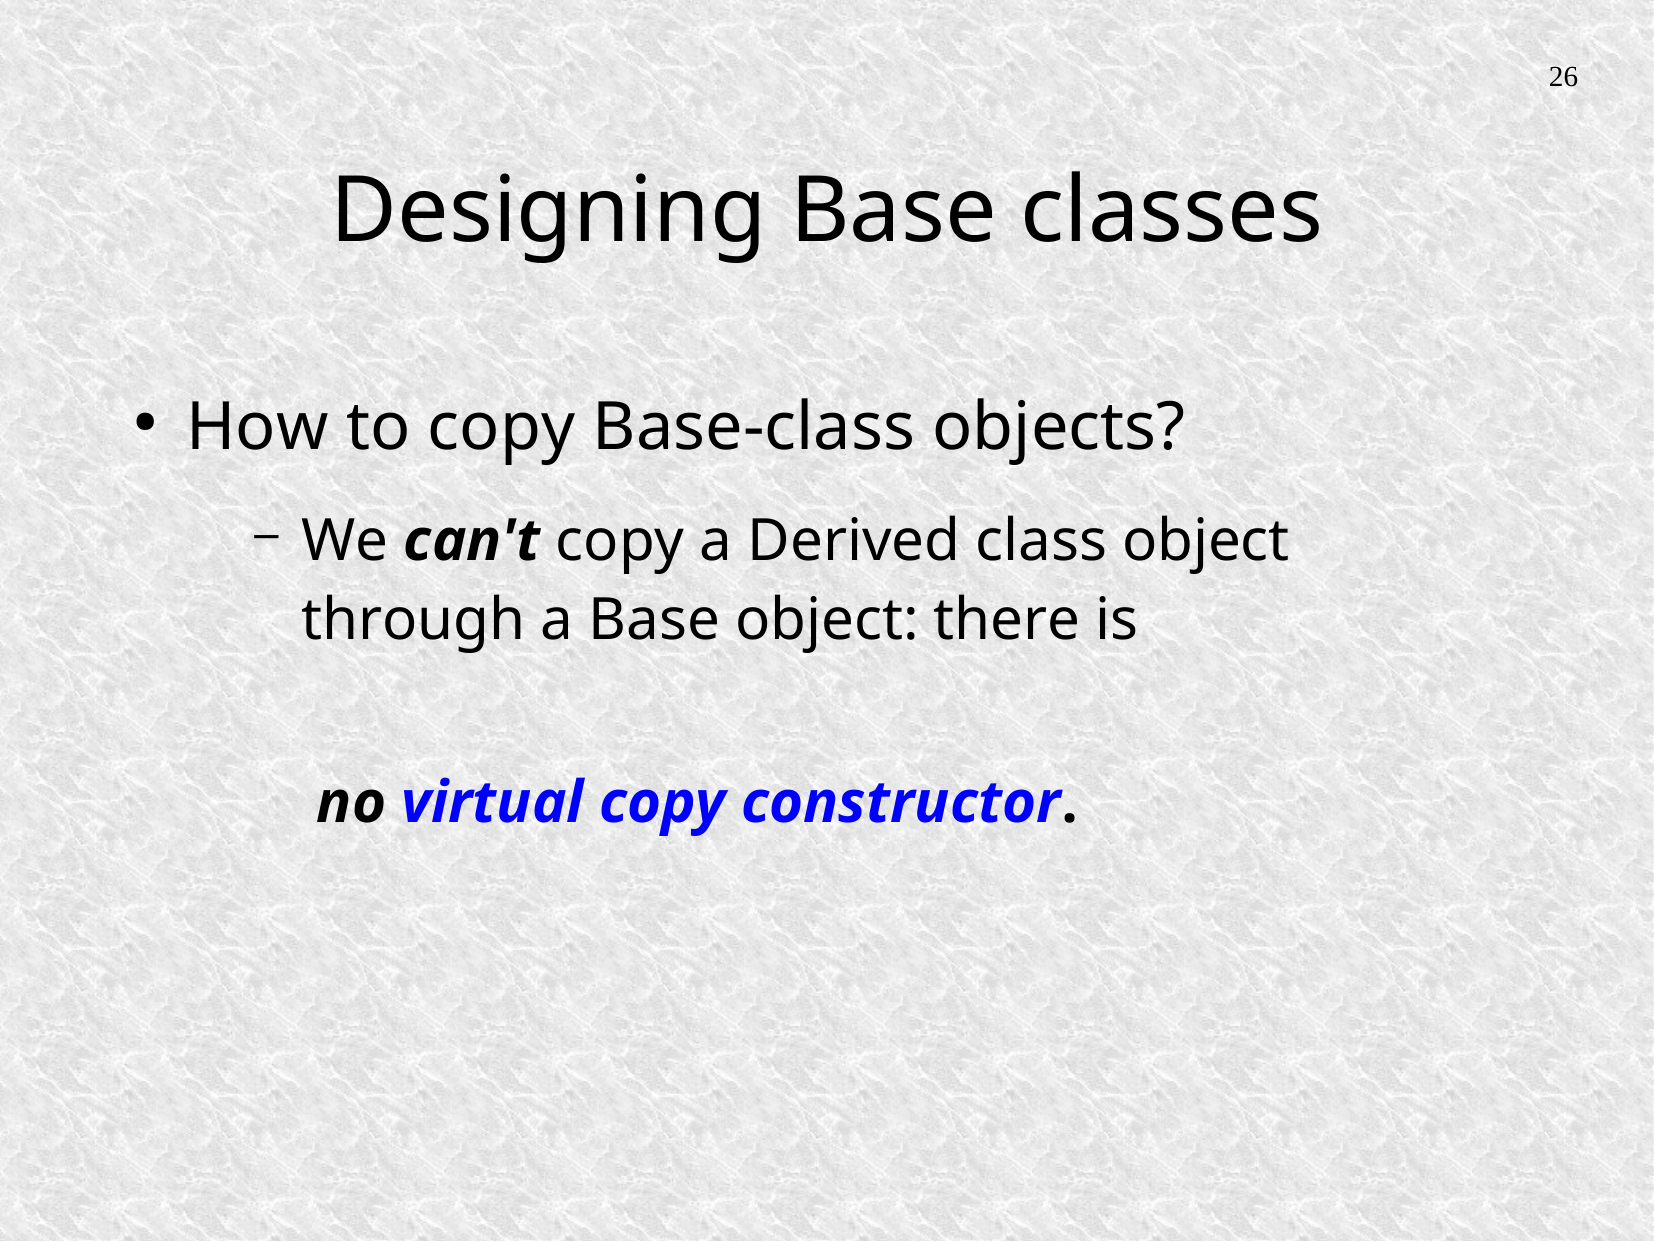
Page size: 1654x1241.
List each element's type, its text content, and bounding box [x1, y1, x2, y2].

title Designing Base classes [121, 102, 1534, 311]
picture [0, 0, 1654, 1241]
list How to copy Base-class objects? We can't copy a Derived class object through a Base object: there is no virtual copy constructor. [115, 378, 1528, 1174]
